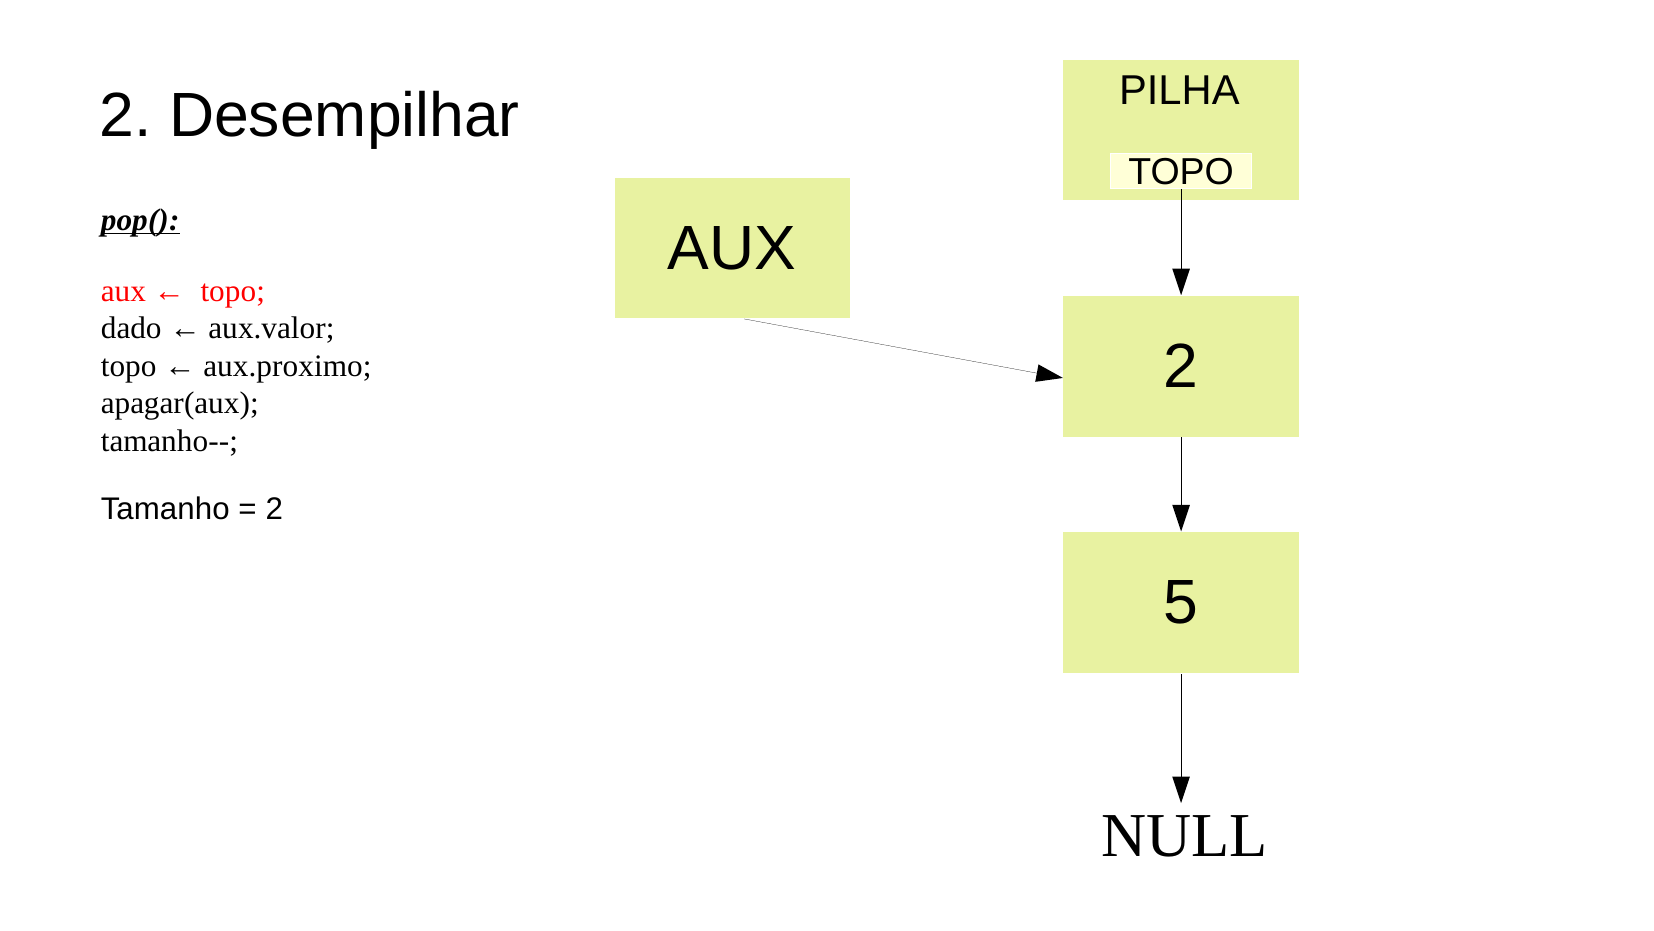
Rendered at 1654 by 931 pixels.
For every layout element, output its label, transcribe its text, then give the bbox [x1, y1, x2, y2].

text_box TOPO [1110, 153, 1252, 189]
text_box AUX [614, 177, 851, 319]
title 2. Desempilhar [82, 37, 1571, 193]
text_box Tamanho = 2 [86, 503, 301, 534]
text_box [1062, 59, 1300, 201]
text_box pop(): aux ← topo; dado ← aux.valor; topo ← aux.proximo; apagar(aux); tamanho--; [85, 191, 508, 503]
text_box NULL [1086, 793, 1288, 875]
text_box 5 [1062, 531, 1300, 674]
text_box 2 [1062, 295, 1300, 438]
text_box PILHA [1104, 59, 1258, 121]
